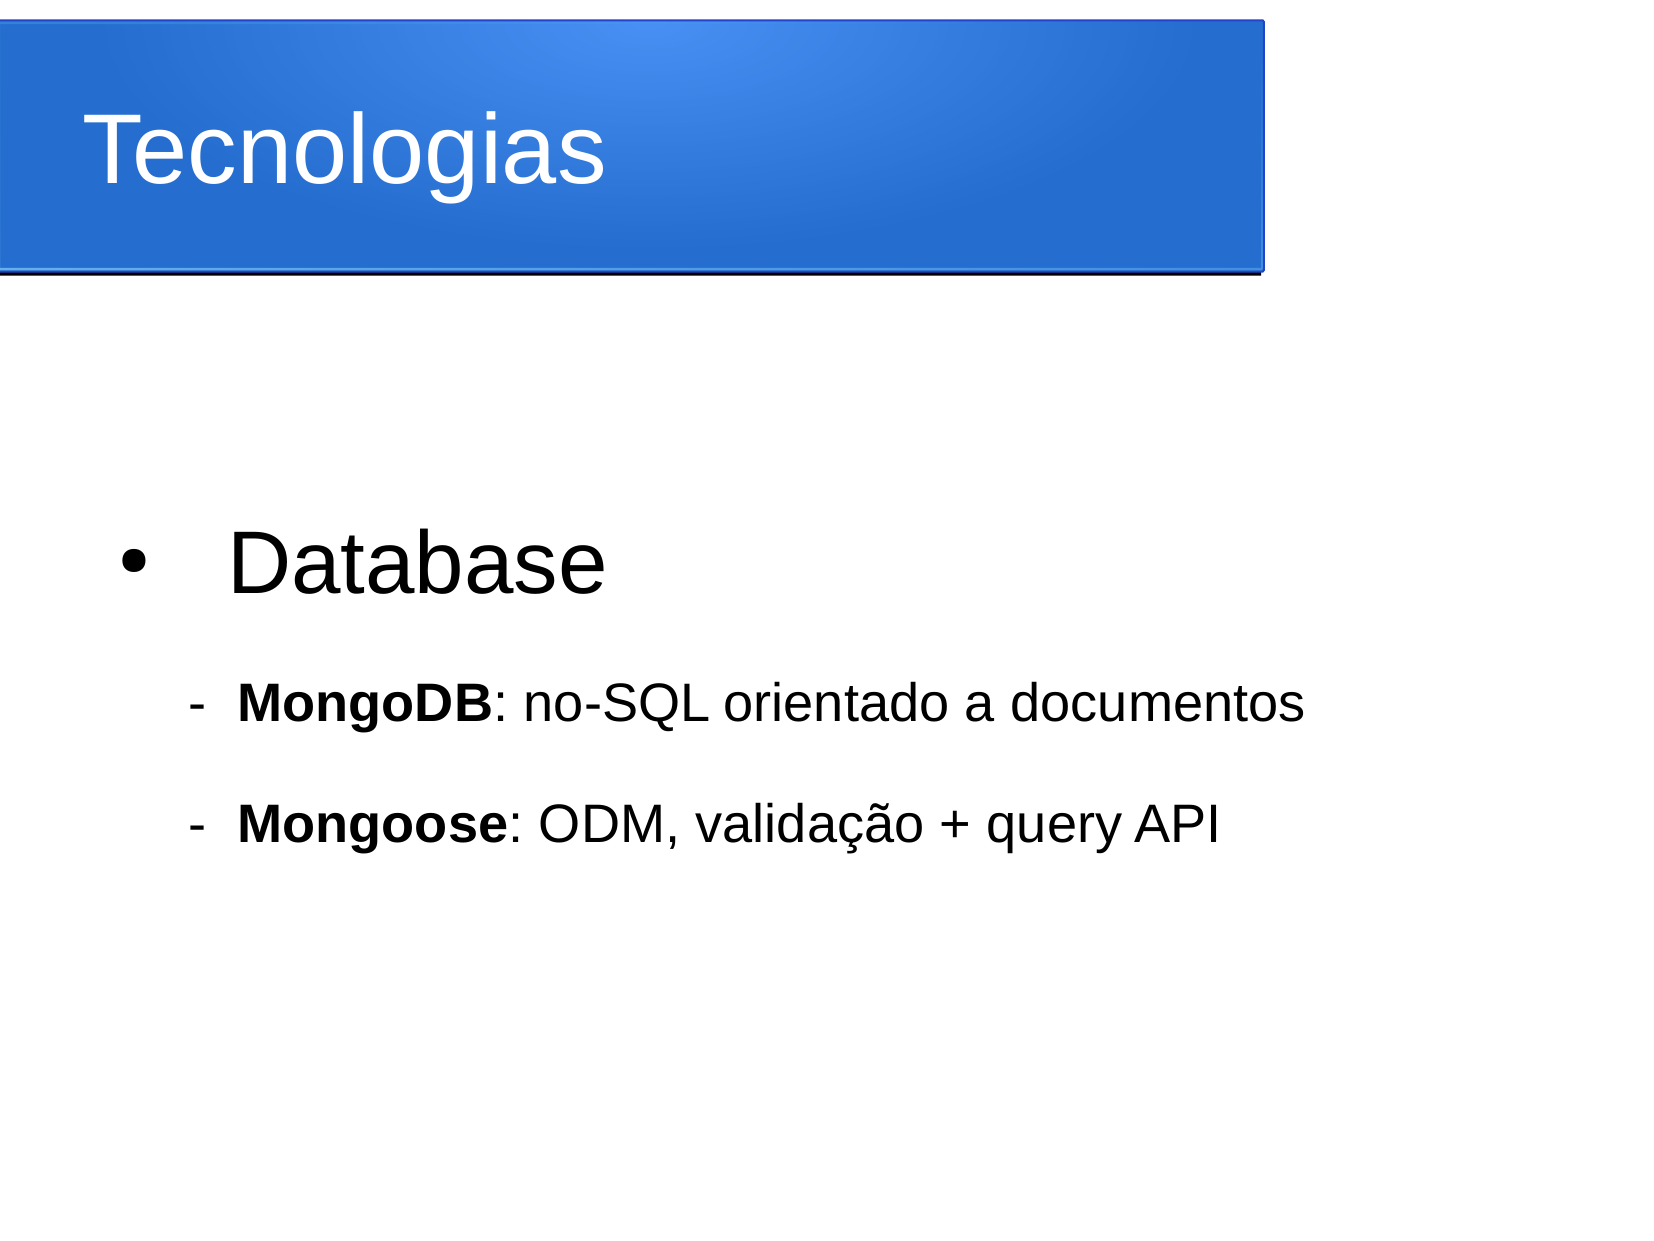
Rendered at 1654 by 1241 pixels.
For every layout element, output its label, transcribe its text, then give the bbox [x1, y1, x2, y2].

title Tecnologias [82, 47, 1235, 252]
subtitle Database - MongoDB: no-SQL orientado a documentos - Mongoose: ODM, validação + query API [82, 299, 1571, 1019]
